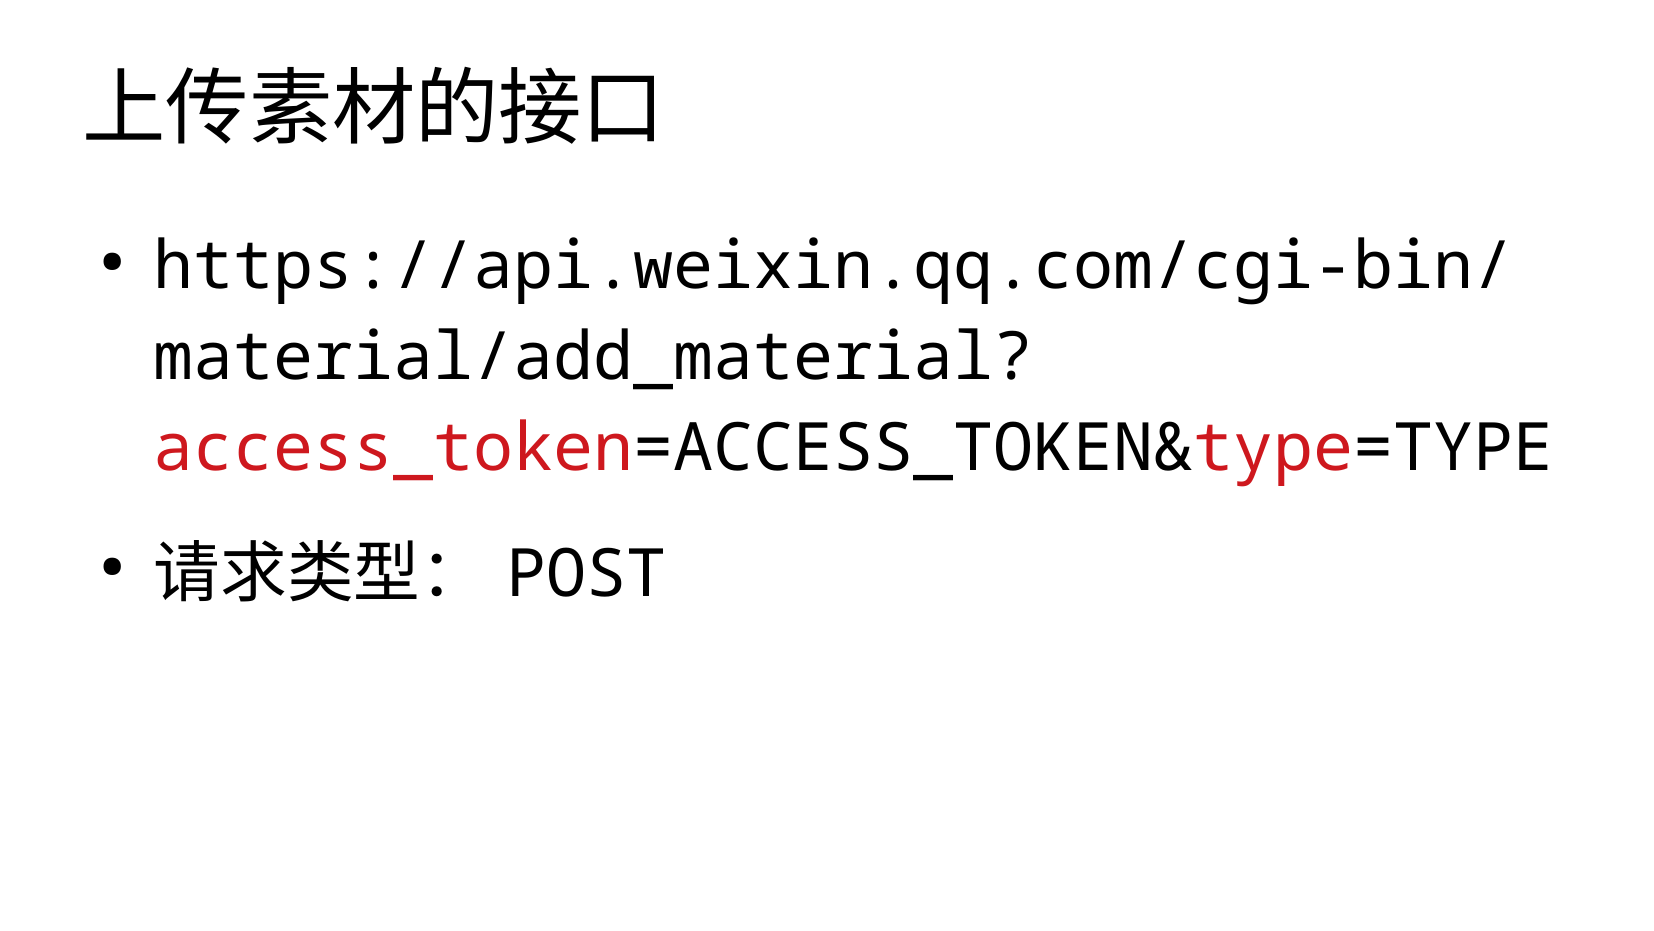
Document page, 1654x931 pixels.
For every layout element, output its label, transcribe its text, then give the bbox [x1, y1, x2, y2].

title 上传素材的接口 [82, 37, 1571, 166]
list https://api.weixin.qq.com/cgi-bin/material/add_material?access_token=ACCESS_TOKEN&type=TYPE 请求类型：POST [82, 217, 1571, 863]
